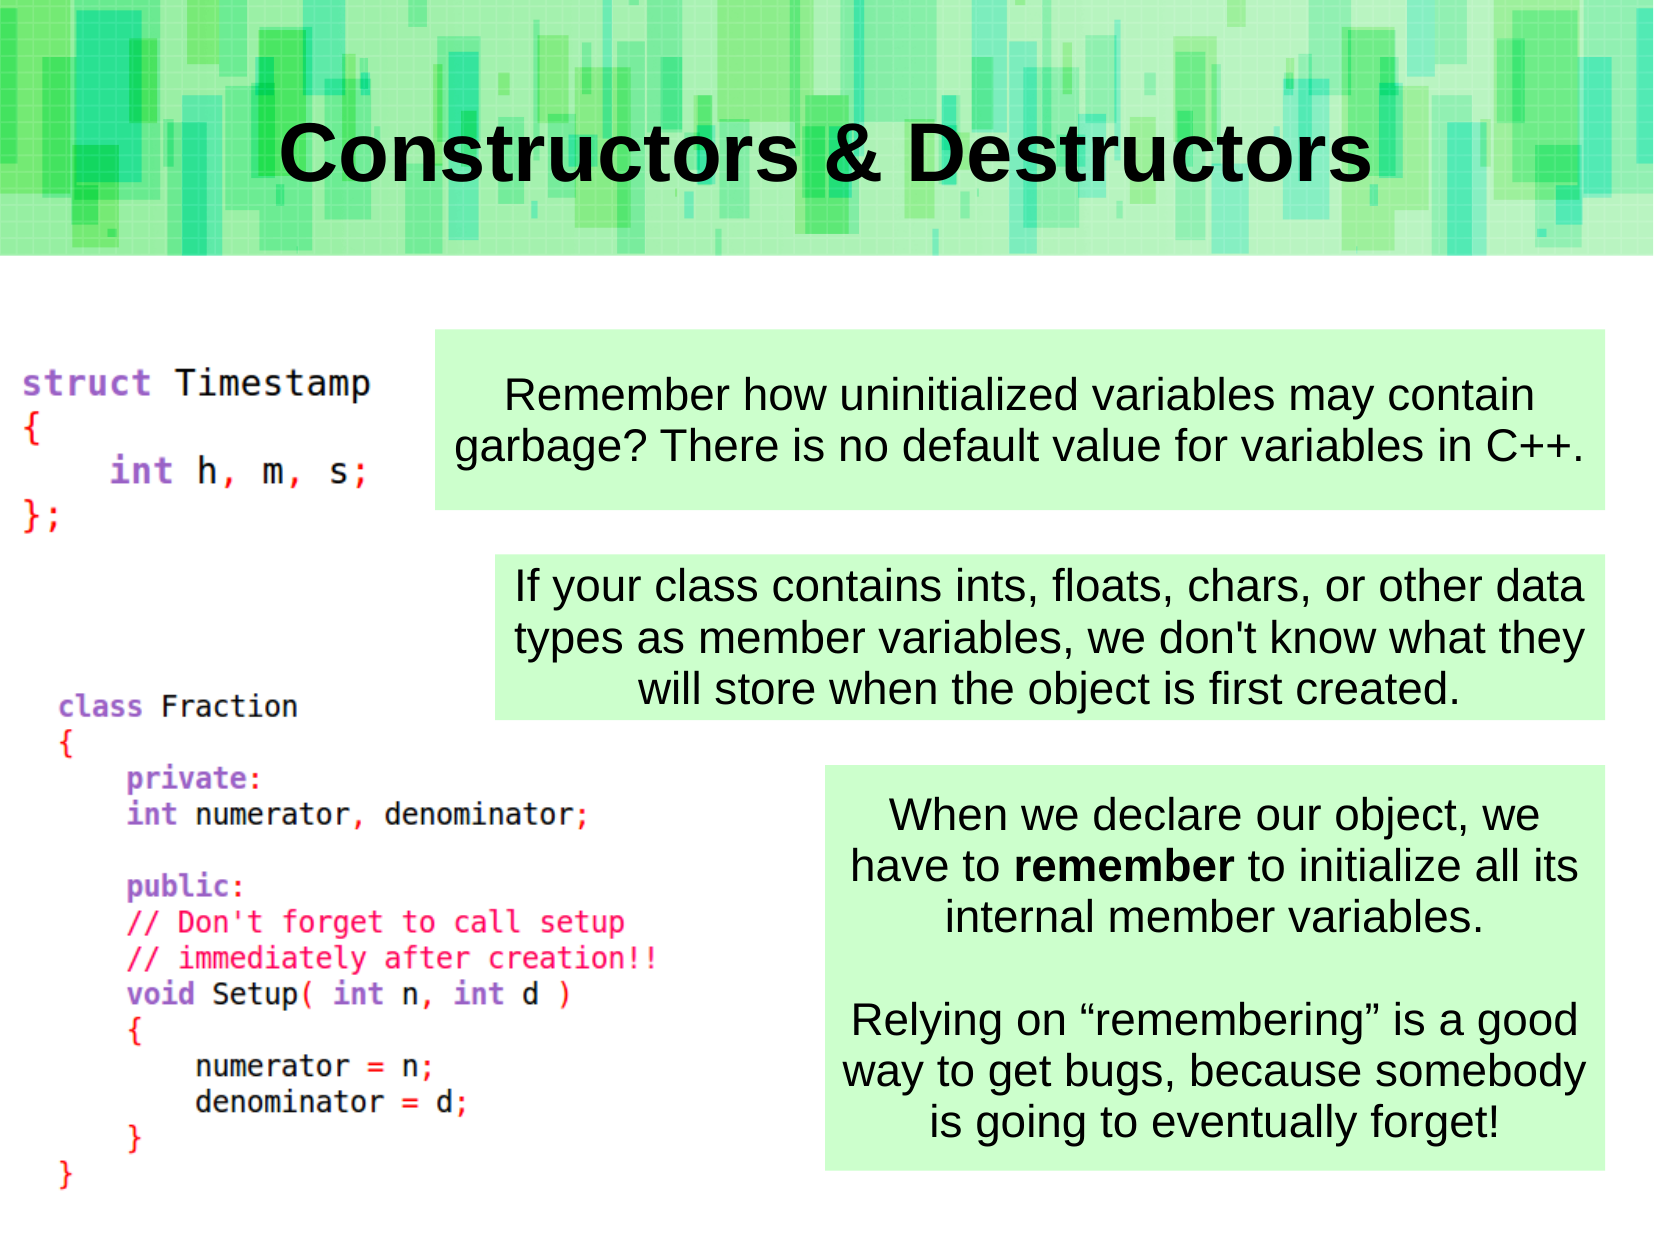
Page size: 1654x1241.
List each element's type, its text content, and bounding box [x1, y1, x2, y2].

text_box Remember how uninitialized variables may contain garbage? There is no default value for variables in C++. [435, 329, 1606, 511]
text_box When we declare our object, we have to remember to initialize all its internal member variables. Relying on “remembering” is a good way to get bugs, because somebody is going to eventually forget! [825, 765, 1606, 1171]
text_box If your class contains ints, floats, chars, or other data types as member variables, we don't know what they will store when the object is first created. [495, 554, 1606, 721]
title Constructors & Destructors [82, 49, 1571, 257]
picture [0, 0, 1654, 1241]
